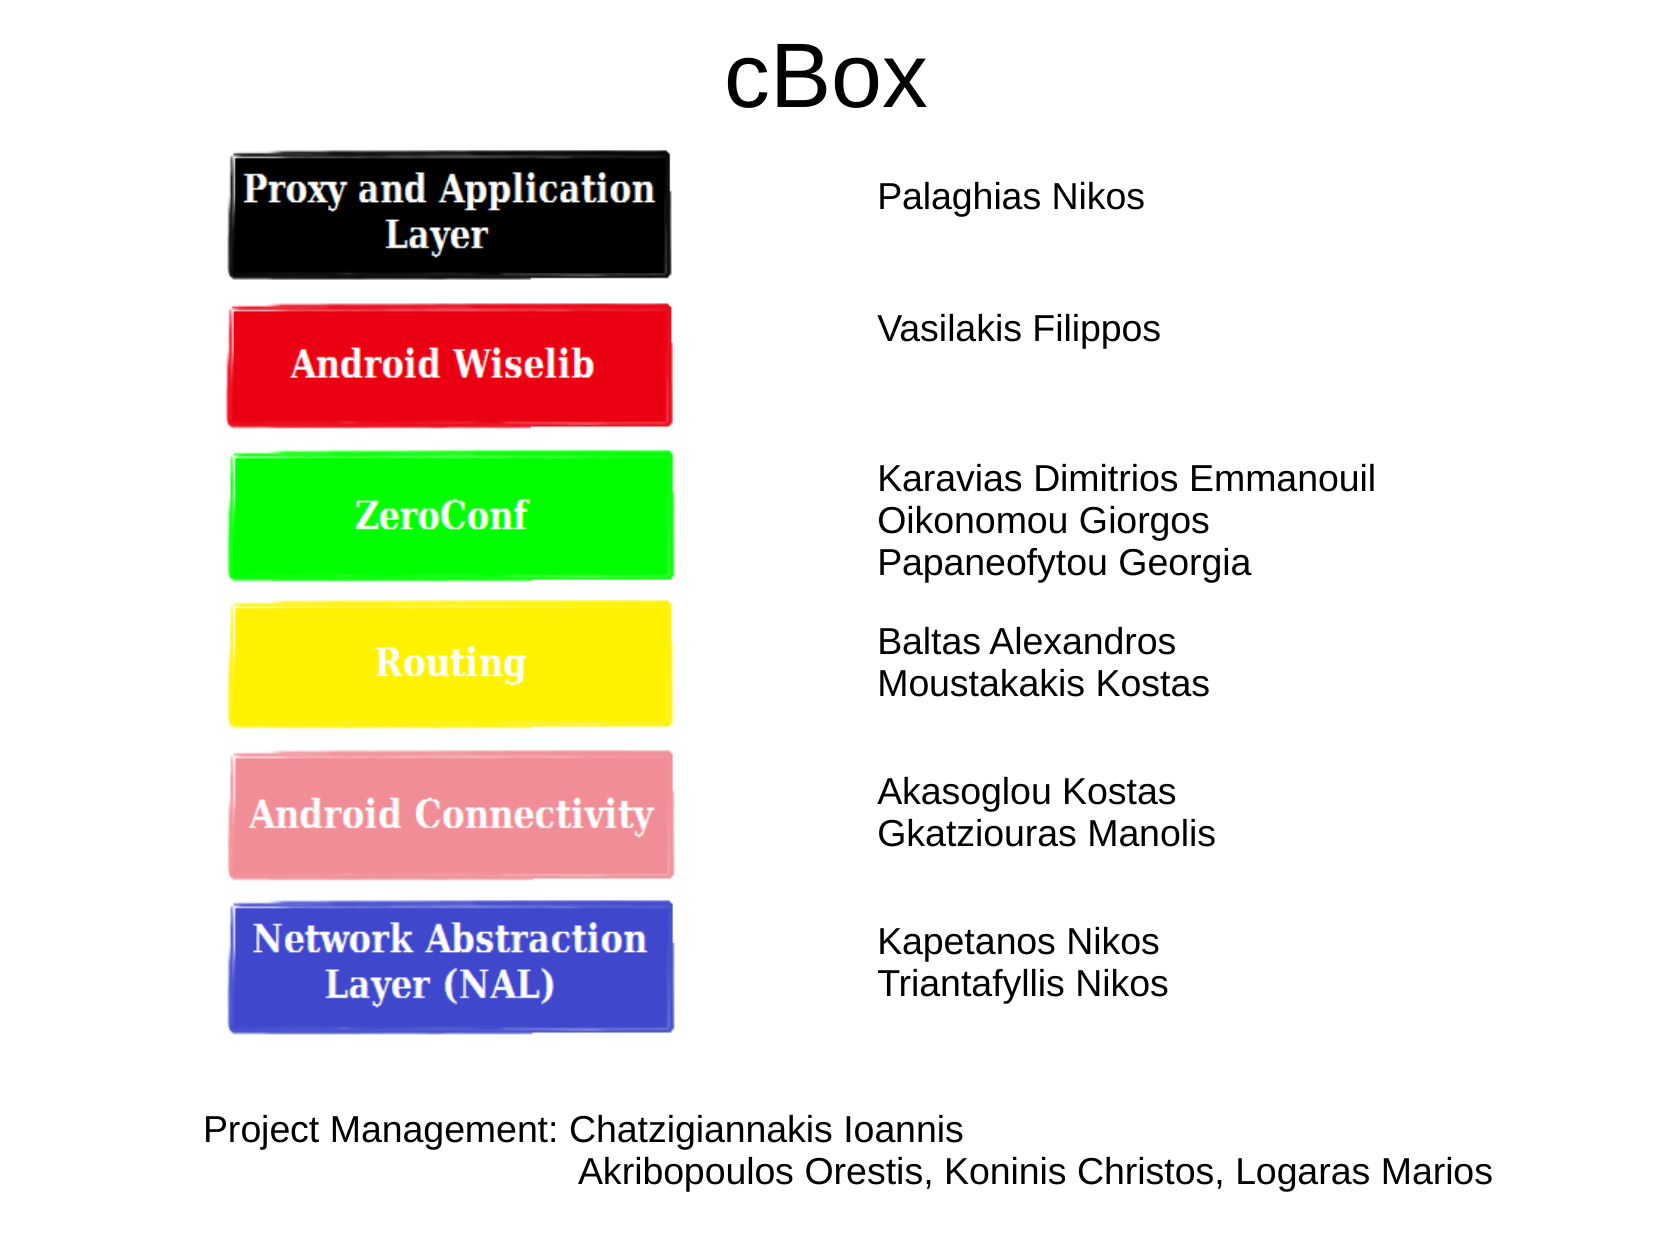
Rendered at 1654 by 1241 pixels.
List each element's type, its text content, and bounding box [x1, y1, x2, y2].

text_box Palaghias Nikos [862, 168, 1426, 226]
text_box Project Management: Chatzigiannakis Ioannis Akribopoulos Orestis, Koninis Christos, Logaras Marios [188, 1101, 1509, 1201]
text_box Baltas Alexandros Moustakakis Kostas [862, 613, 1226, 713]
picture [225, 899, 676, 1036]
text_box Vasilakis Filippos [862, 300, 1313, 357]
picture [225, 599, 676, 730]
picture [225, 749, 676, 882]
picture [225, 149, 676, 283]
text_box Karavias Dimitrios Emmanouil Oikonomou Giorgos Papaneofytou Georgia [862, 450, 1426, 591]
text_box Akasoglou Kostas Gkatziouras Manolis [862, 763, 1232, 863]
text_box Kapetanos Nikos Triantafyllis Nikos [862, 913, 1184, 1013]
picture [225, 449, 676, 583]
picture [225, 299, 676, 430]
title cBox [82, 0, 1571, 152]
